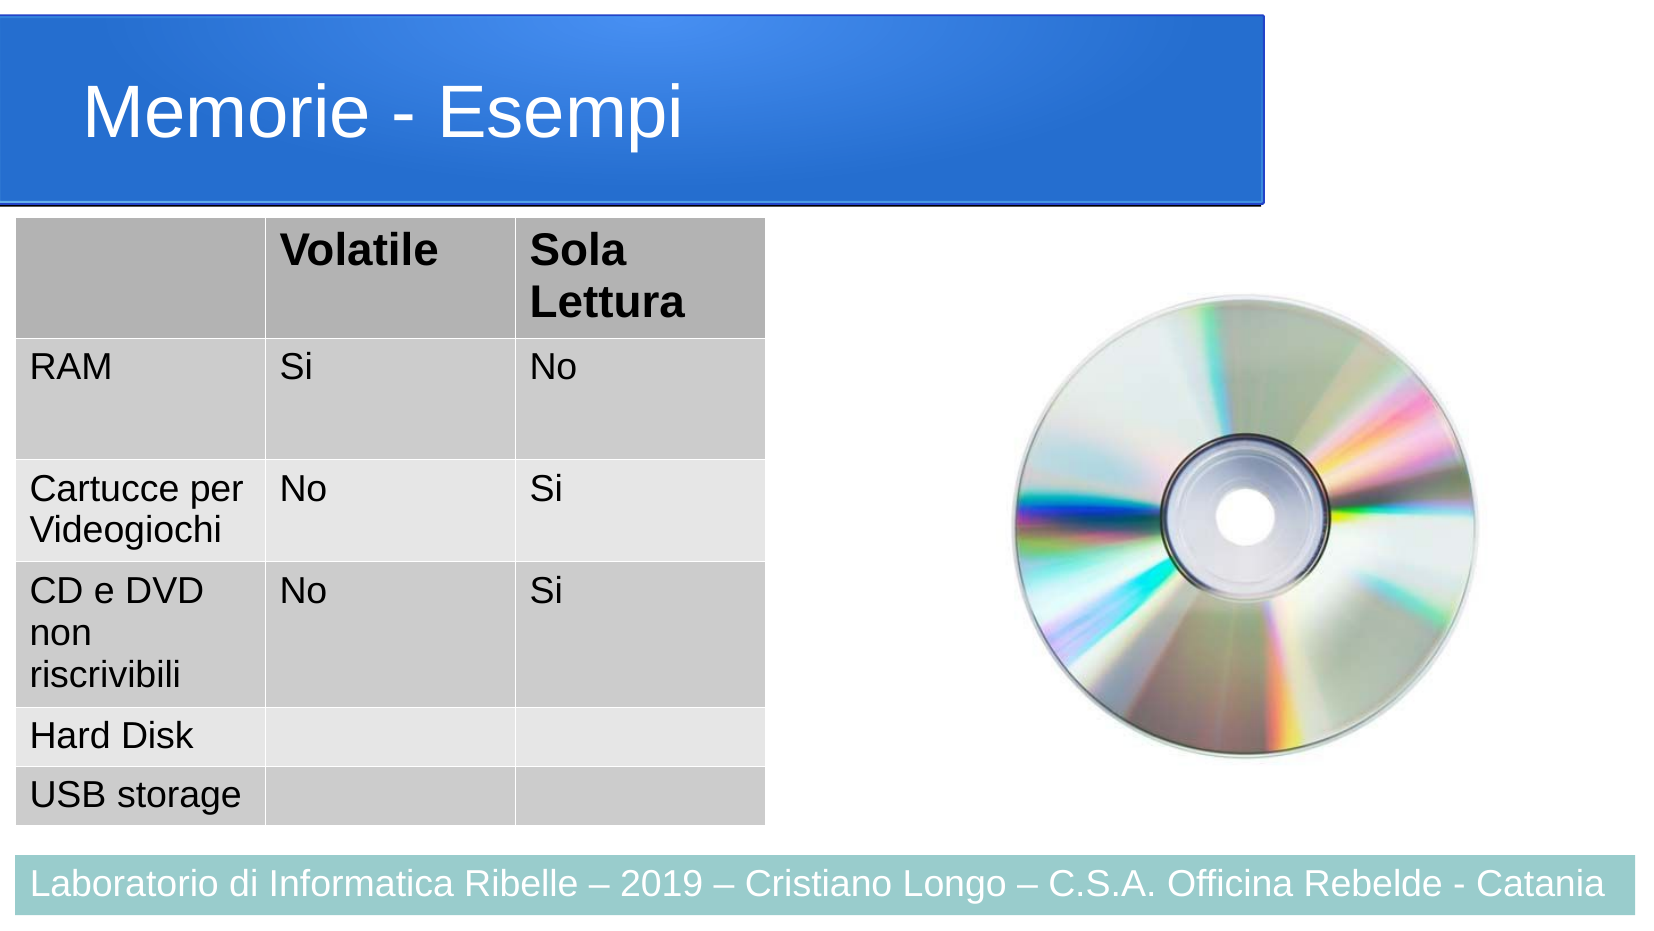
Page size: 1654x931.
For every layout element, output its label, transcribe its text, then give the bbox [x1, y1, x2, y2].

table_cell RAM [16, 339, 265, 459]
table_cell USB storage [16, 767, 265, 825]
table_header [16, 218, 265, 338]
table_cell [516, 708, 765, 766]
table_header Sola Lettura [516, 218, 765, 338]
title Memorie - Esempi [82, 29, 1235, 196]
table_cell Si [266, 339, 515, 459]
table_cell Cartucce per Videogiochi [16, 460, 265, 561]
text_box Laboratorio di Informatica Ribelle – 2019 – Cristiano Longo – C.S.A. Officina Rebelde - Catania [15, 855, 1636, 916]
table_cell Hard Disk [16, 708, 265, 766]
table_cell Si [516, 460, 765, 561]
table_cell [266, 708, 515, 766]
picture [960, 274, 1528, 781]
table_cell [516, 767, 765, 825]
table_cell No [516, 339, 765, 459]
table_cell No [266, 460, 515, 561]
table_cell Si [516, 562, 765, 707]
table_cell CD e DVD non riscrivibili [16, 562, 265, 707]
table_header Volatile [266, 218, 515, 338]
table_cell No [266, 562, 515, 707]
table_cell [266, 767, 515, 825]
